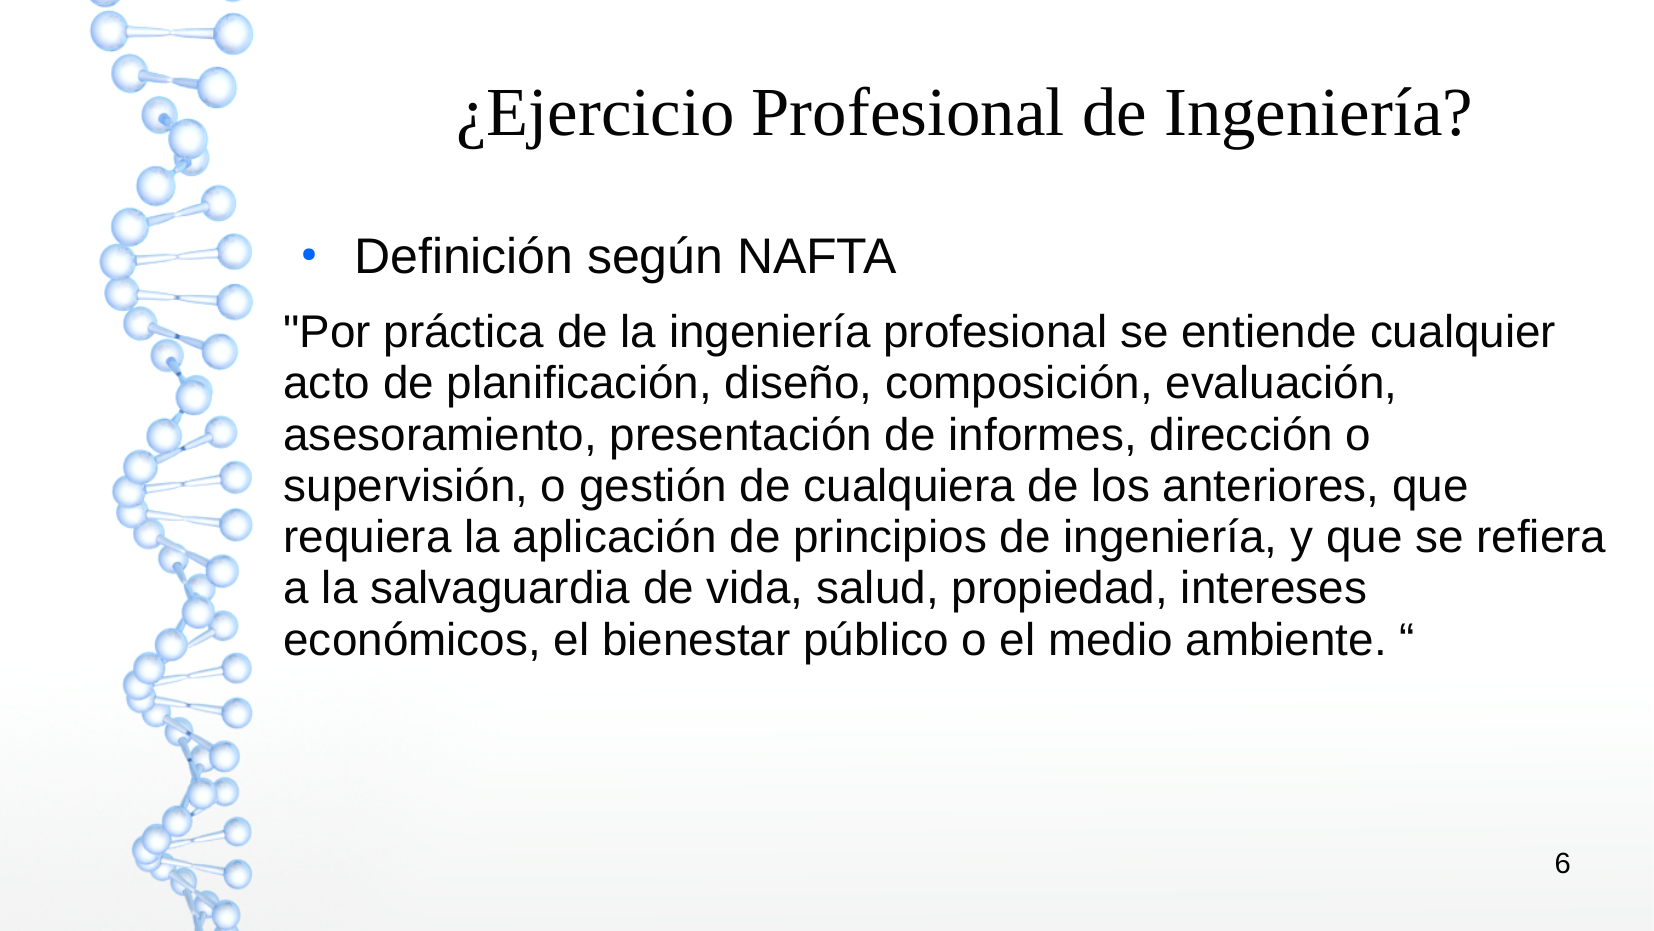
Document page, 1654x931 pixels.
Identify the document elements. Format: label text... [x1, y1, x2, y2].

title ¿Ejercicio Profesional de Ingeniería? [265, 35, 1595, 189]
list Definición según NAFTA "Por práctica de la ingeniería profesional se entiende cualquier acto de planificación, diseño, composición, evaluación, asesoramiento, presentación de informes, dirección o supervisión, o gestión de cualquiera de los anteriores, que requiera la aplicación de principios de ingeniería, y que se refiera a la salvaguardia de vida, salud, propiedad, intereses económicos, el bienestar público o el medio ambiente. “ [283, 228, 1613, 768]
picture [0, 0, 1654, 931]
